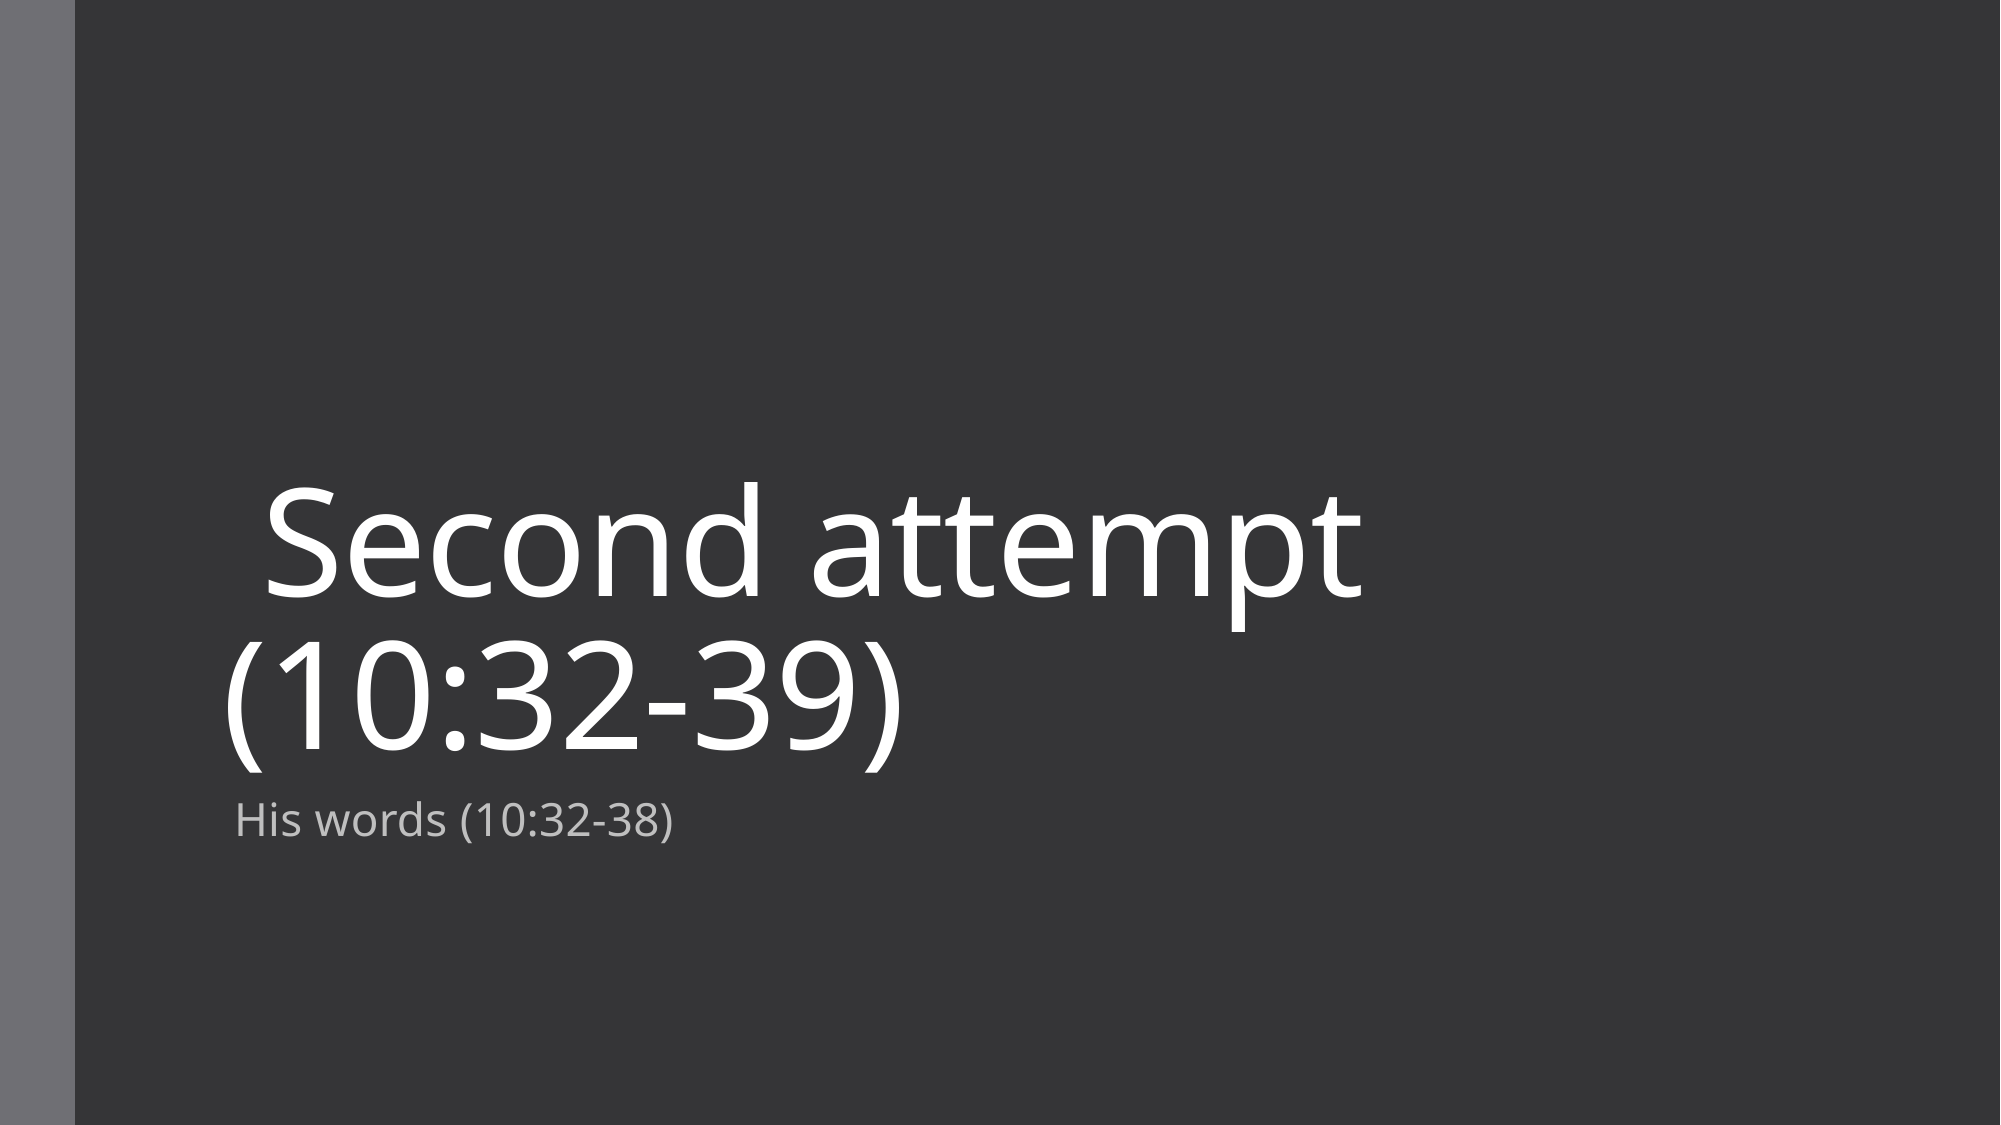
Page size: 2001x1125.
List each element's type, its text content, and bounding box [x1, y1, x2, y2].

subtitle His words (10:32-38) [206, 787, 1752, 1066]
title Second attempt (10:32-39) [206, 124, 1752, 787]
